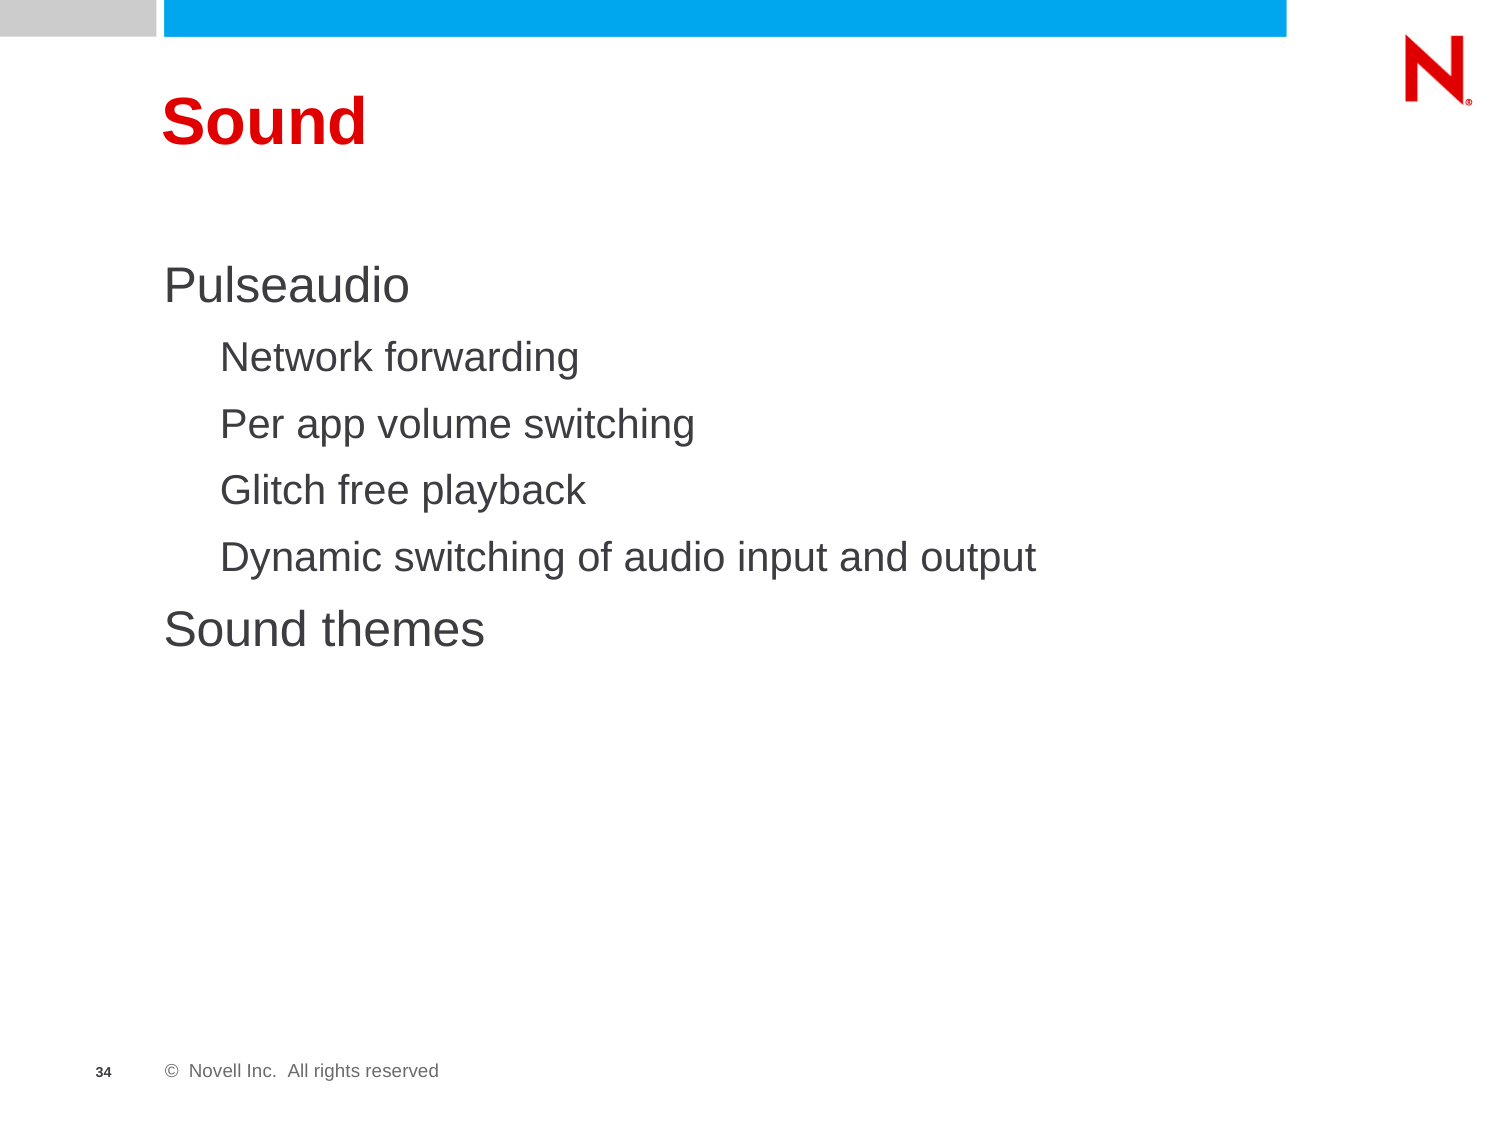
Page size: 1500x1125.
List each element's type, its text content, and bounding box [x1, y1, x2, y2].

title Sound [161, 41, 1383, 205]
list Pulseaudio Network forwarding Per app volume switching Glitch free playback Dynamic switching of audio input and output Sound themes [163, 254, 1404, 986]
picture [1403, 32, 1473, 107]
